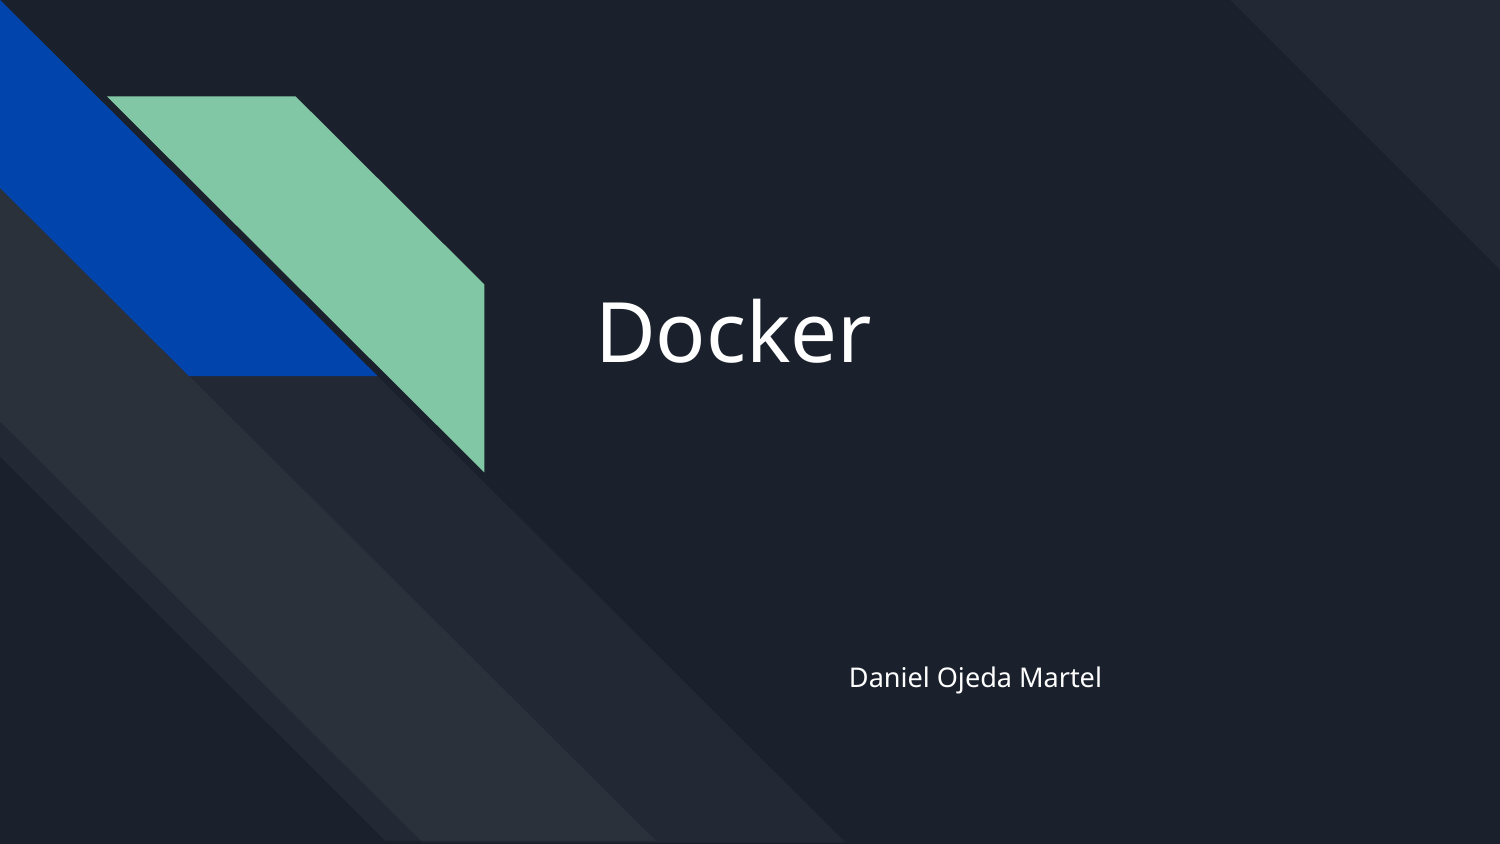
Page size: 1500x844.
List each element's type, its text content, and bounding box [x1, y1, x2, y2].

subtitle Daniel Ojeda Martel [833, 643, 1404, 727]
title Docker [580, 258, 1404, 518]
